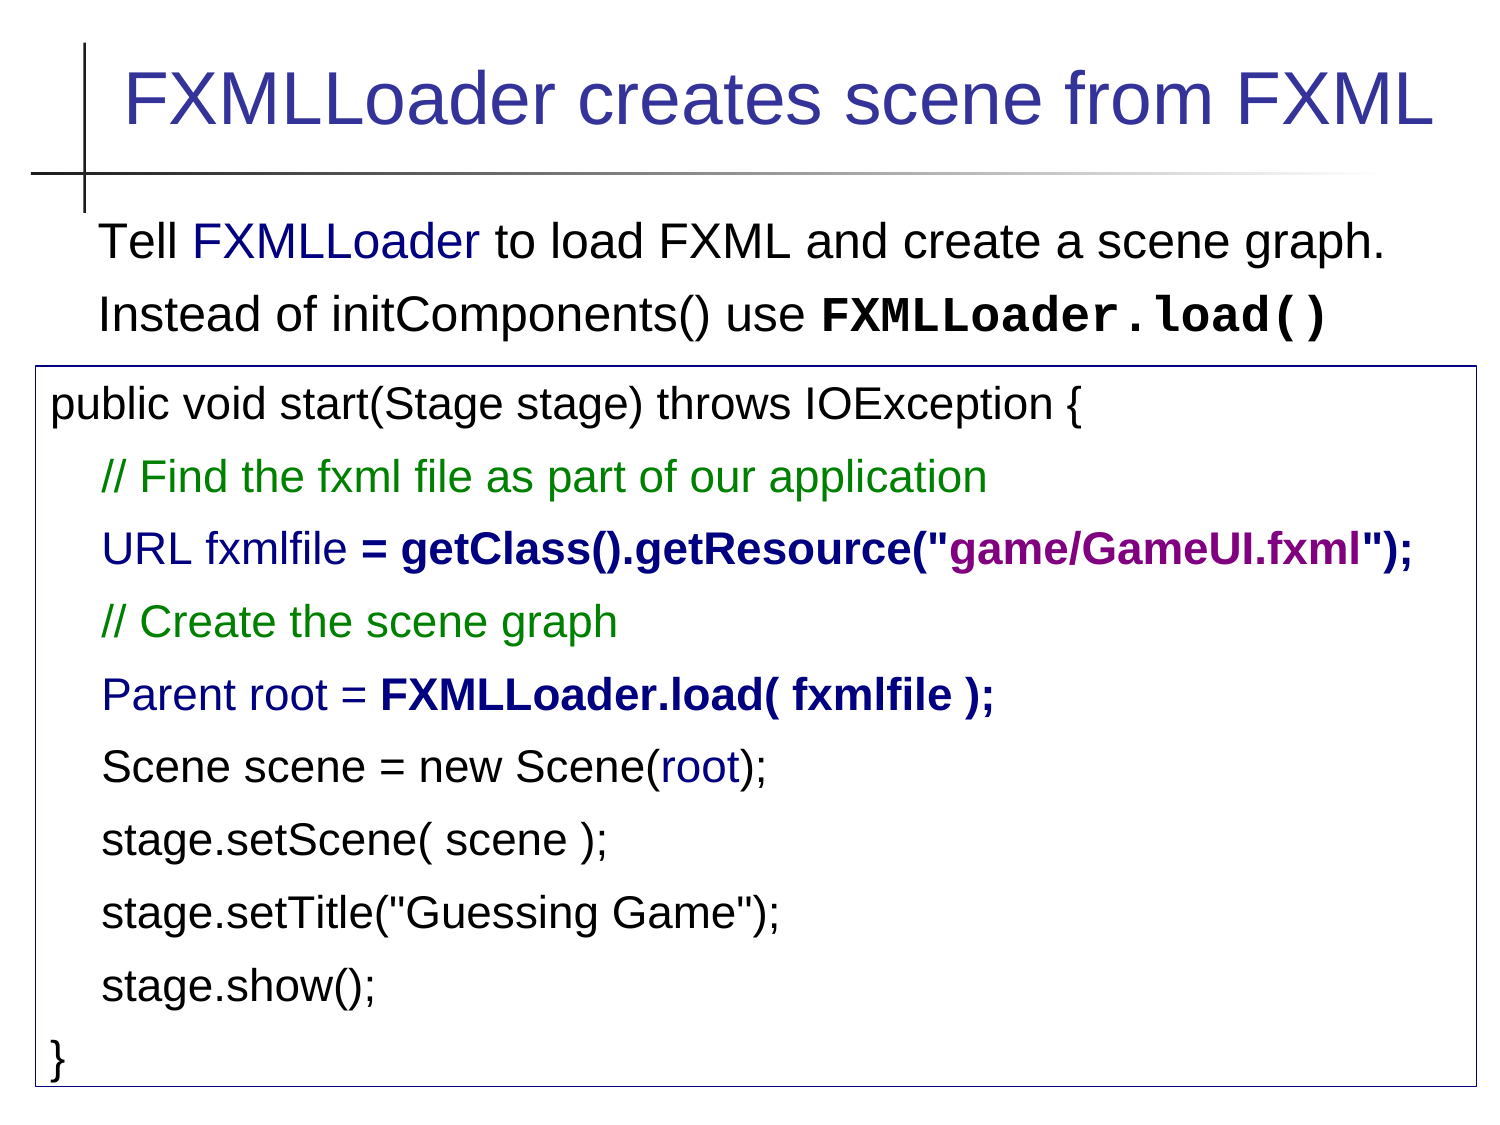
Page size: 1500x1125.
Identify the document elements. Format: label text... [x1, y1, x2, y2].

title FXMLLoader creates scene from FXML [82, 24, 1477, 165]
text_box public void start(Stage stage) throws IOException { // Find the fxml file as part of our application URL fxmlfile = getClass().getResource("game/GameUI.fxml"); // Create the scene graph Parent root = FXMLLoader.load( fxmlfile ); Scene scene = new Scene(root); stage.setScene( scene ); stage.setTitle("Guessing Game"); stage.show(); } [35, 366, 1477, 1087]
list Tell FXMLLoader to load FXML and create a scene graph. Instead of initComponents() use FXMLLoader.load() [82, 200, 1408, 355]
